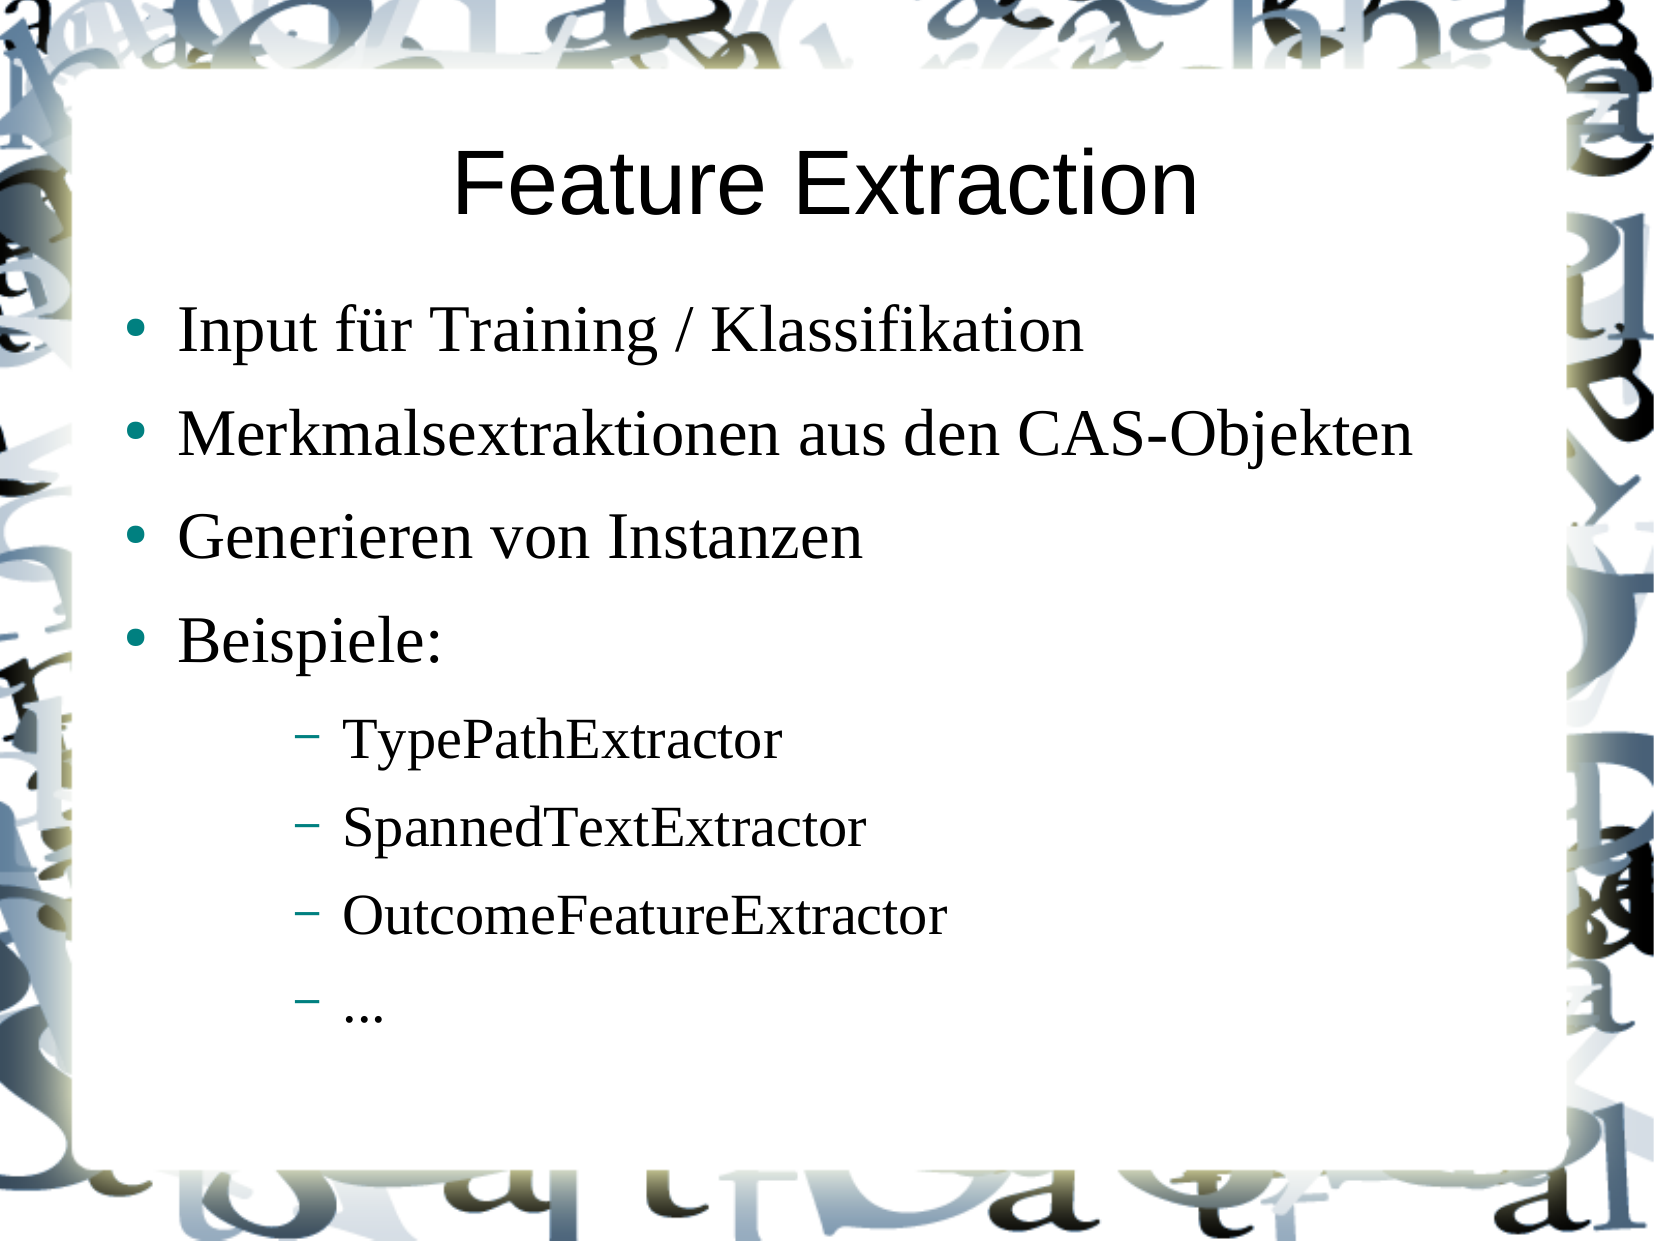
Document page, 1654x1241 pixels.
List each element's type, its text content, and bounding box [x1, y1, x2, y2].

title Feature Extraction [82, 78, 1571, 287]
picture [0, 0, 1654, 1241]
list Input für Training / Klassifikation Merkmalsextraktionen aus den CAS-Objekten Generieren von Instanzen Beispiele: TypePathExtractor SpannedTextExtractor OutcomeFeatureExtractor ... [106, 291, 1530, 1036]
